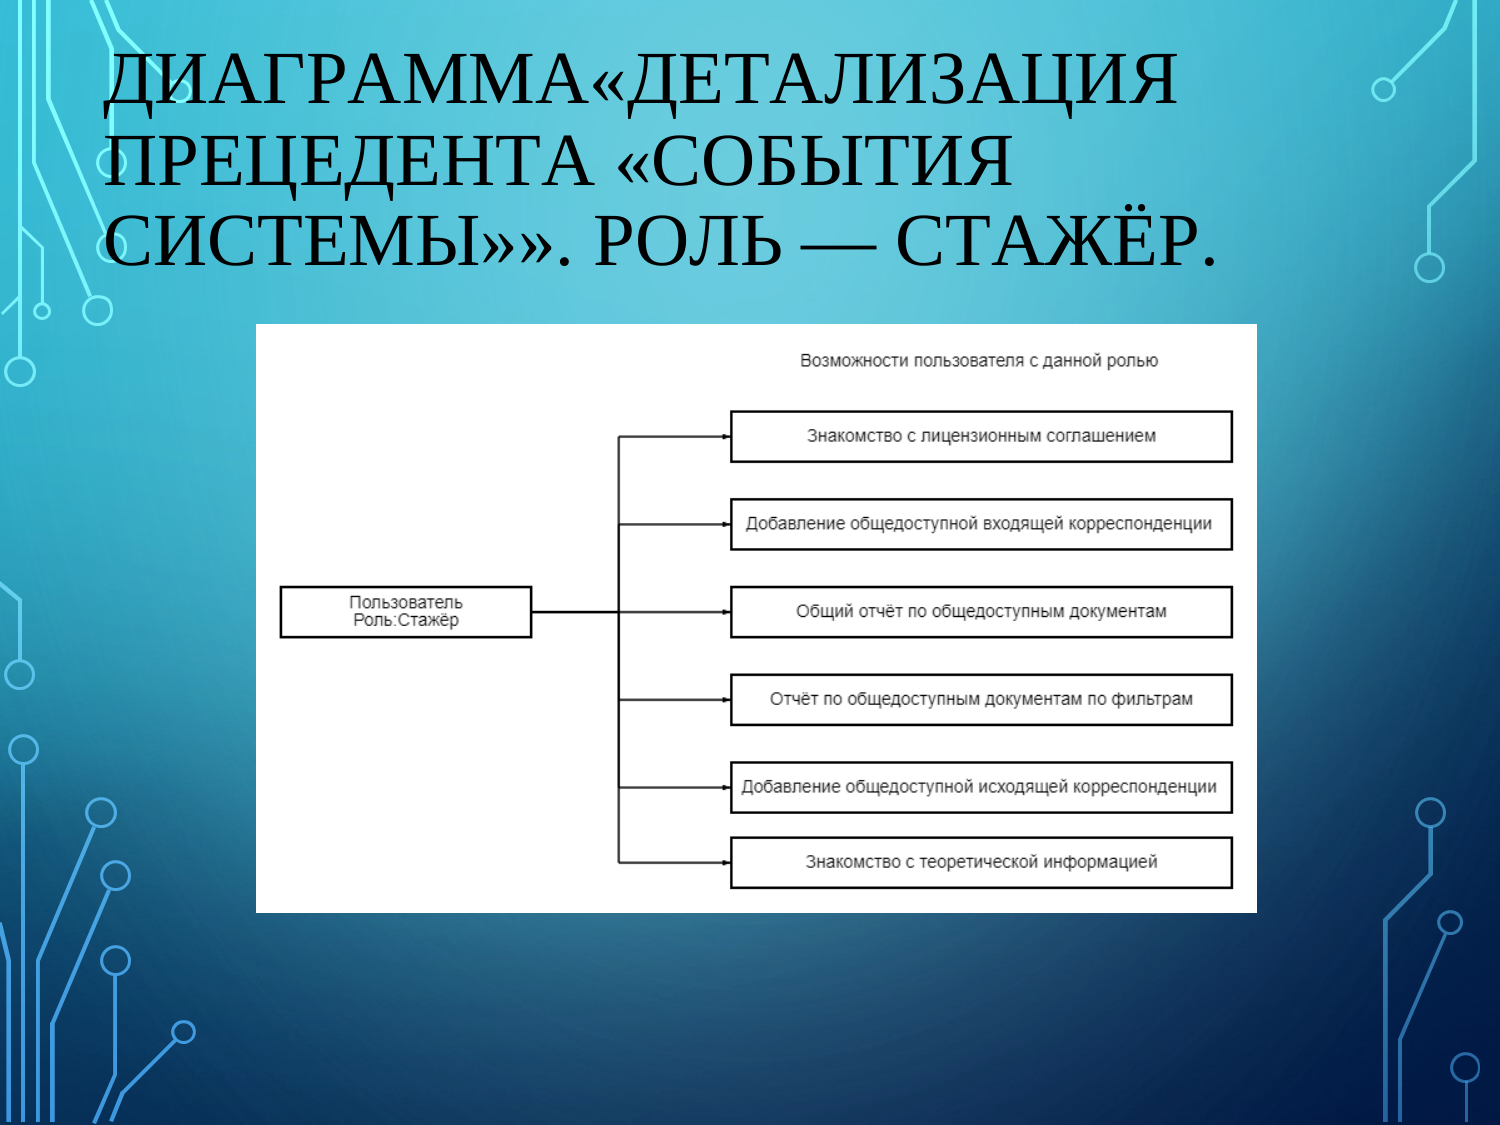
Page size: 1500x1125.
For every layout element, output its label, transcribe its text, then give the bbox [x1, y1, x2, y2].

text_box ДИАГРАММА«ДЕТАЛИЗАЦИЯ ПРЕЦЕДЕНТА «СОБЫТИЯ СИСТЕМЫ»». РОЛЬ — СТАЖЁР. [88, 26, 1359, 296]
picture [0, 0, 1500, 1125]
